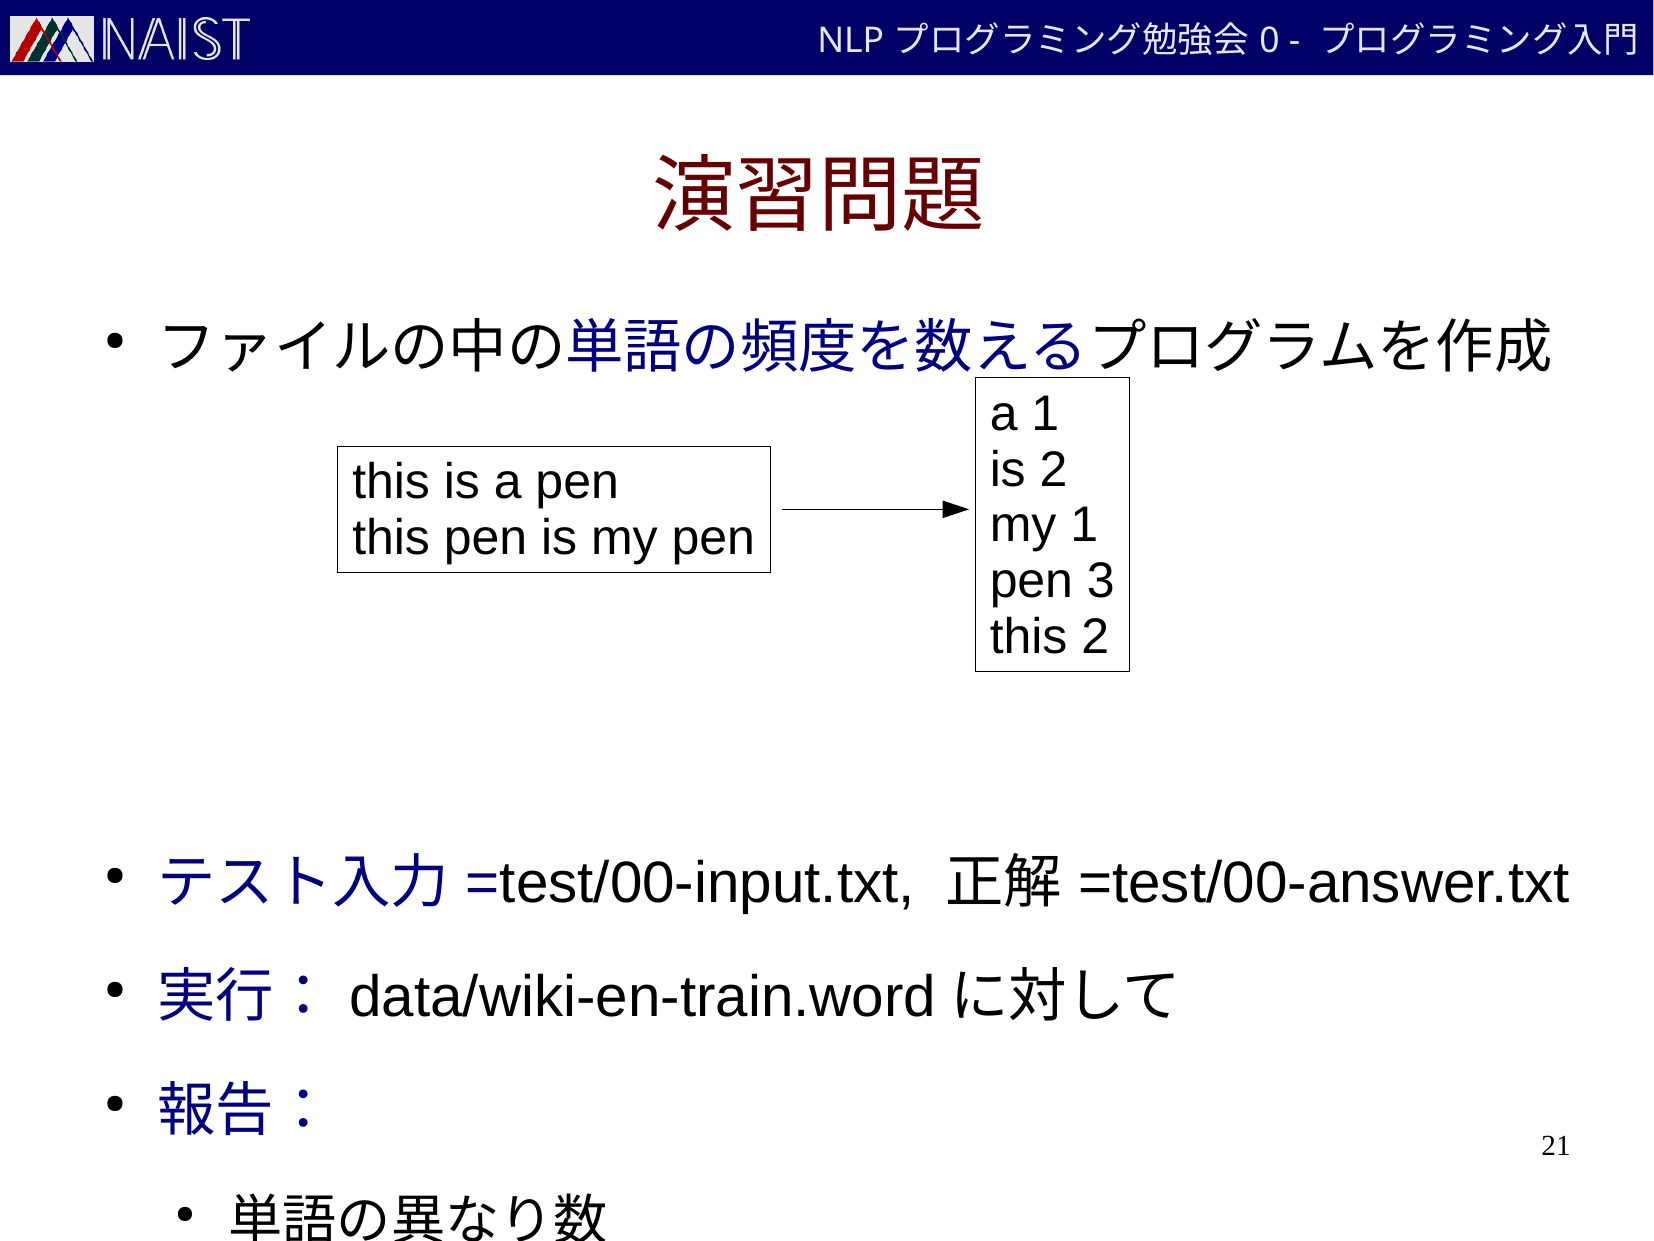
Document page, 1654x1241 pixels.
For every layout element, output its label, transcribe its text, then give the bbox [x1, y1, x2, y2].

list ファイルの中の単語の頻度を数えるプログラムを作成 テスト入力=test/00-input.txt, 正解=test/00-answer.txt 実行：data/wiki-en-train.wordに対して 報告： 単語の異なり数 「the」「a」「in」などの単語の頻度 [86, 300, 1576, 1125]
picture [10, 16, 94, 62]
text_box a 1 is 2 my 1 pen 3 this 2 [975, 377, 1130, 672]
text_box this is a pen this pen is my pen [337, 446, 771, 573]
title 演習問題 [75, 92, 1564, 285]
picture [102, 17, 251, 60]
